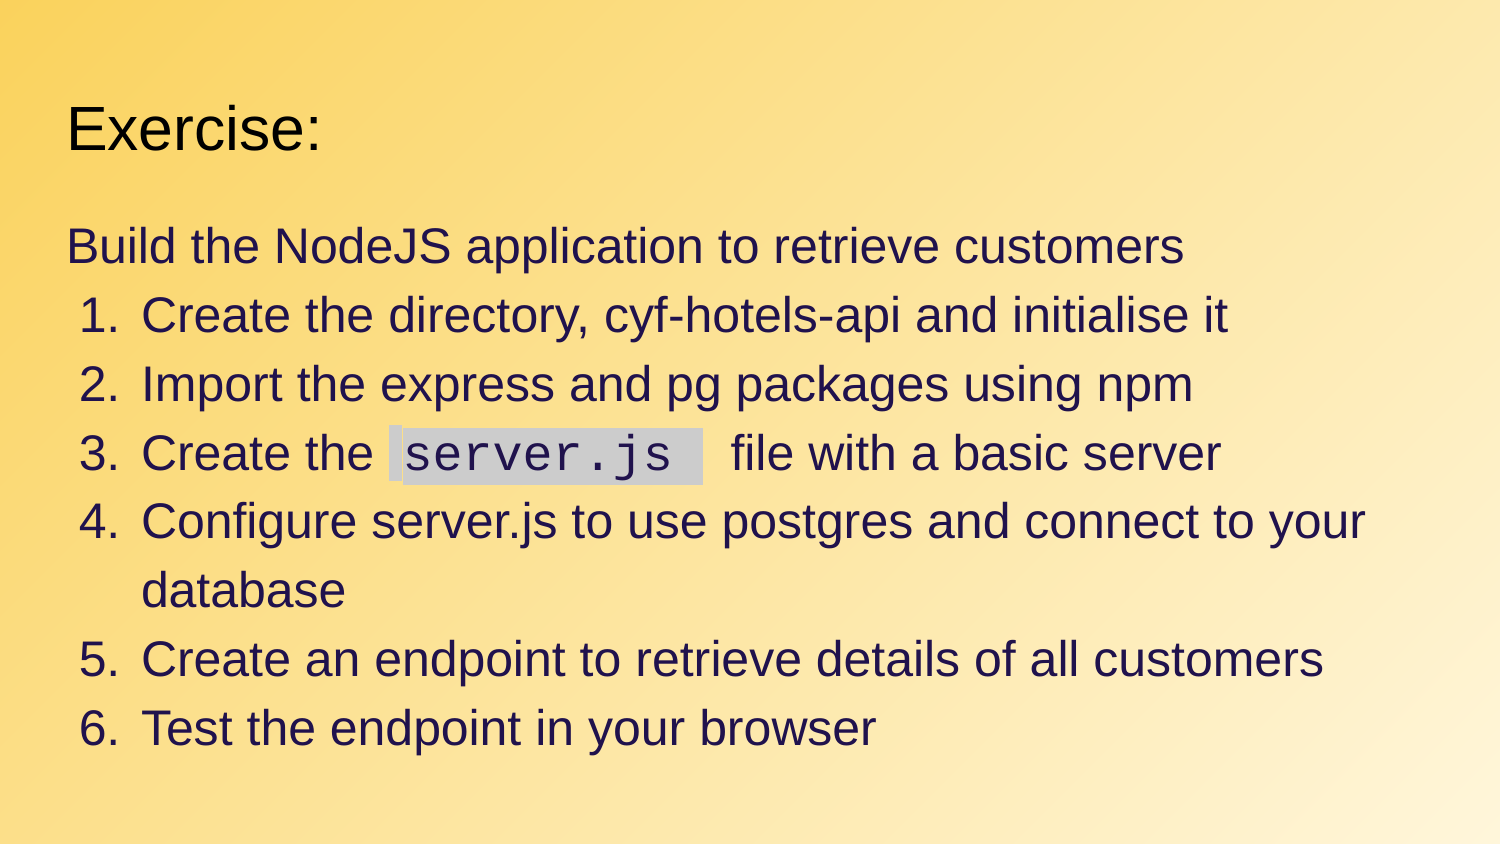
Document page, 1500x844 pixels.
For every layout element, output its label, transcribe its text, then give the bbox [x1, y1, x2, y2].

title Exercise: [51, 72, 1449, 167]
list Build the NodeJS application to retrieve customers Create the directory, cyf-hotels-api and initialise it Import the express and pg packages using npm Create the server.js file with a basic server Configure server.js to use postgres and connect to your database Create an endpoint to retrieve details of all customers Test the endpoint in your browser [51, 189, 1449, 750]
